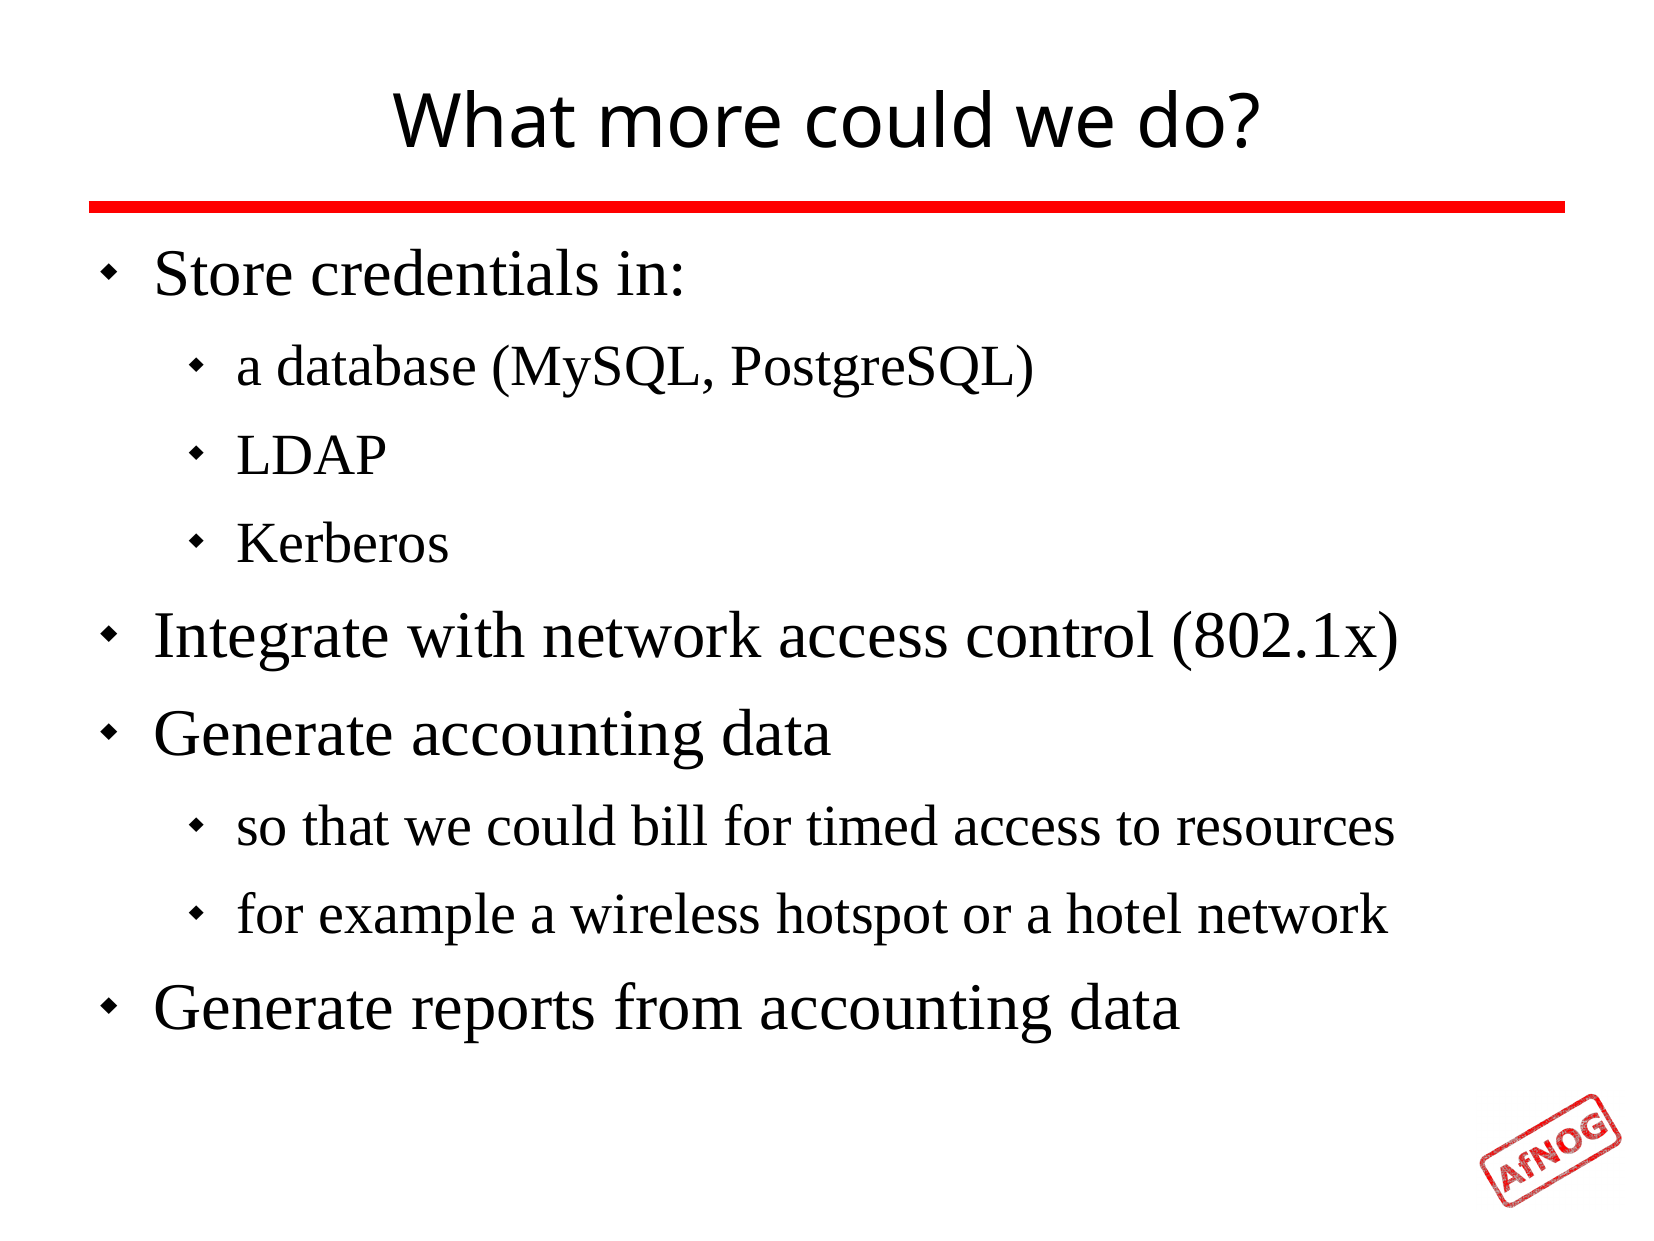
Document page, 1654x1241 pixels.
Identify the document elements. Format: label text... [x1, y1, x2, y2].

text_box [0, 112, 364, 215]
title What more could we do? [82, 29, 1571, 207]
picture [1476, 1090, 1625, 1211]
list Store credentials in: a database (MySQL, PostgreSQL) LDAP Kerberos Integrate with network access control (802.1x) Generate accounting data so that we could bill for timed access to resources for example a wireless hotspot or a hotel network Generate reports from accounting data [82, 236, 1571, 1049]
